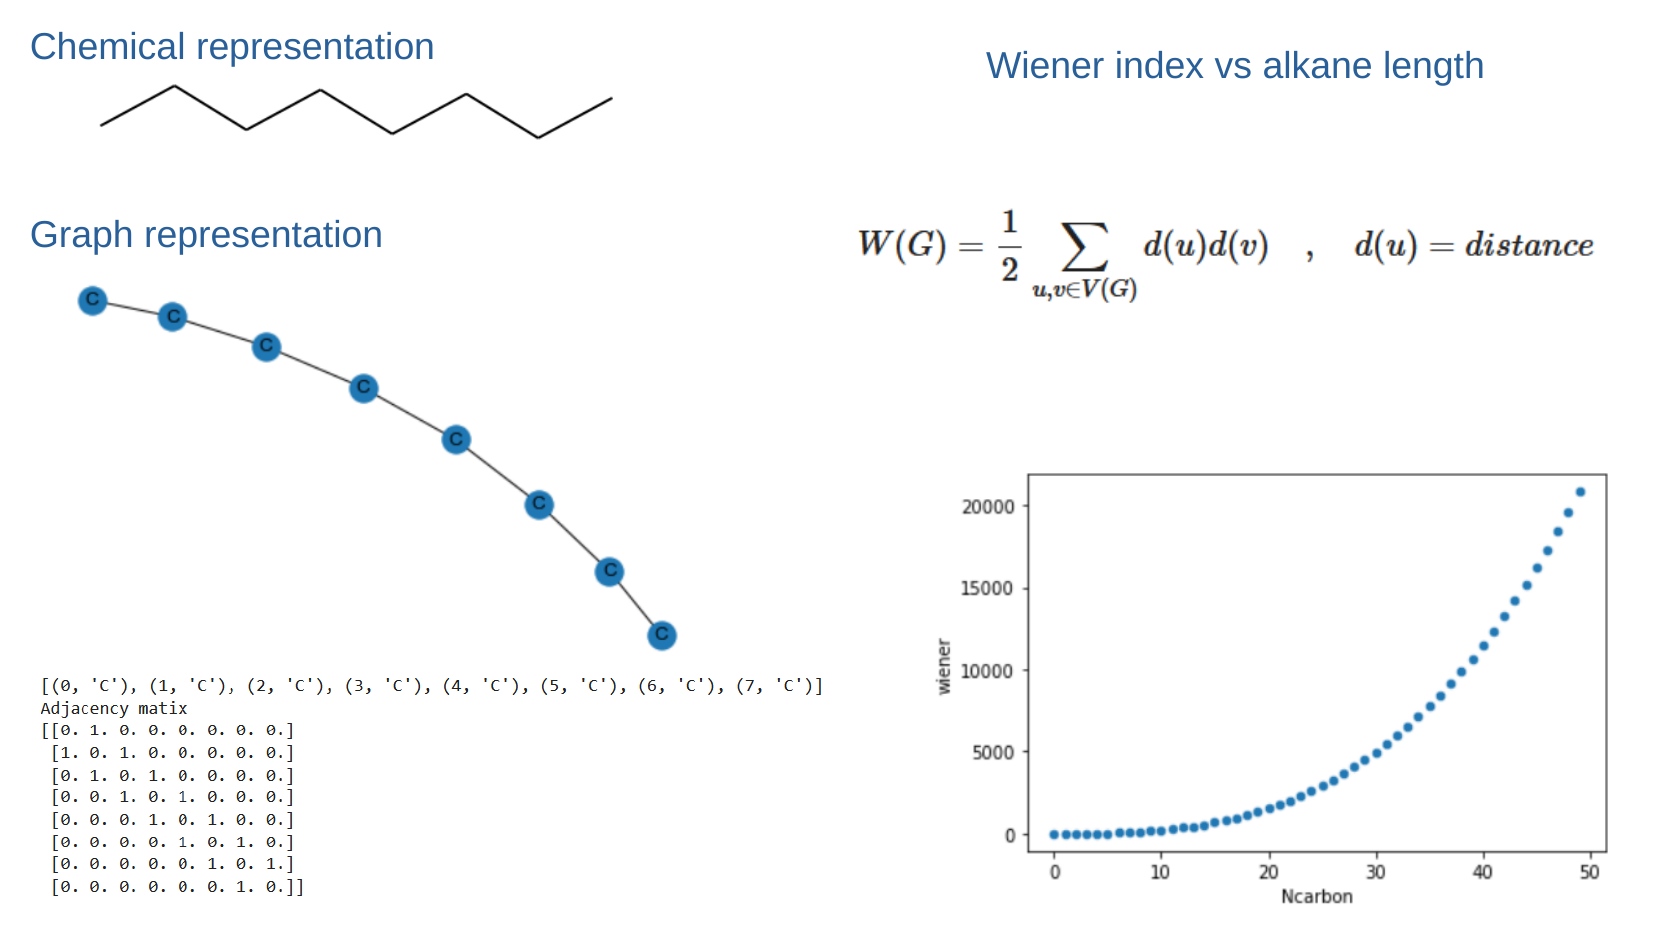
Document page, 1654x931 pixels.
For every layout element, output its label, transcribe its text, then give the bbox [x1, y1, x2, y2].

picture [75, 18, 638, 206]
text_box Wiener index vs alkane length [971, 37, 1501, 95]
picture [929, 461, 1624, 912]
picture [34, 674, 826, 901]
text_box Chemical representation [15, 18, 451, 76]
picture [34, 262, 767, 671]
text_box Graph representation [15, 205, 399, 263]
picture [825, 187, 1621, 314]
